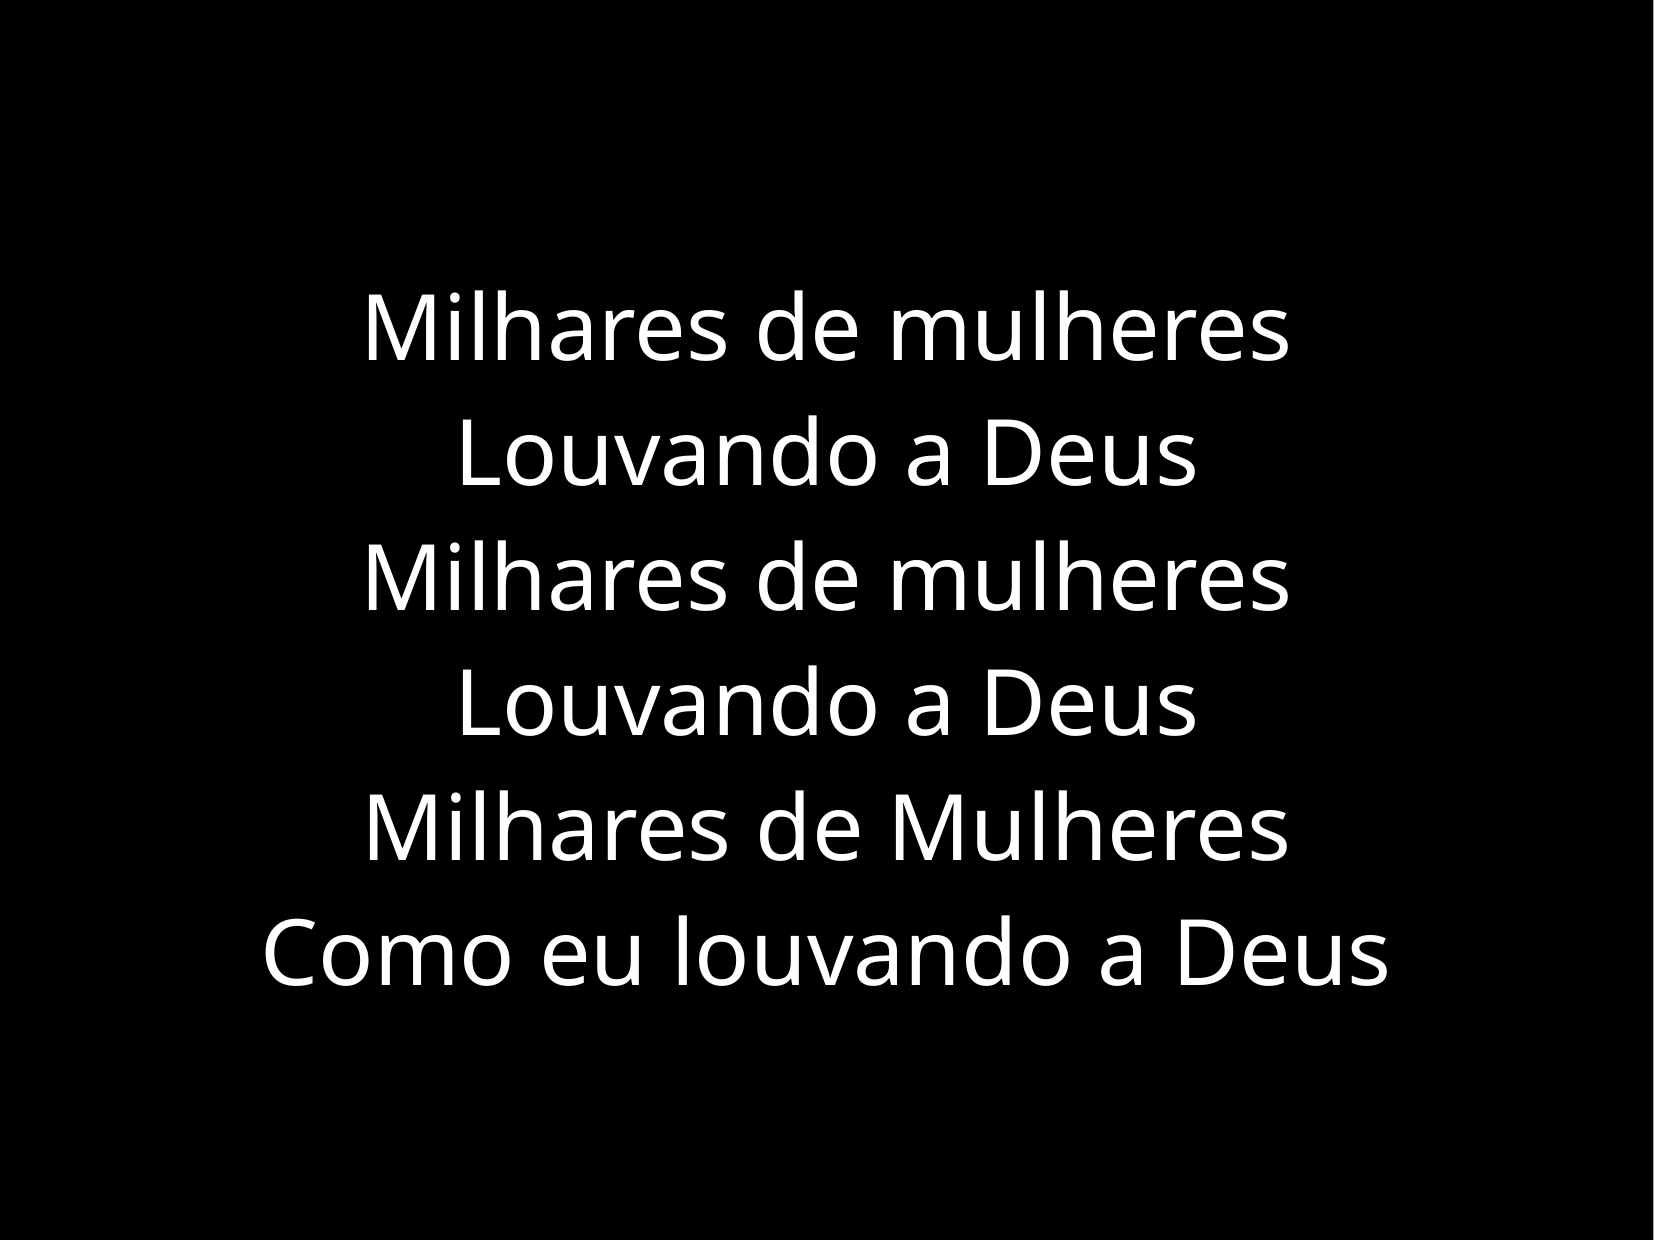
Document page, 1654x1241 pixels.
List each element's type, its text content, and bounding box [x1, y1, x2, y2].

title Milhares de mulheres Louvando a Deus Milhares de mulheres Louvando a Deus Milhares de Mulheres Como eu louvando a Deus [82, 23, 1571, 1241]
